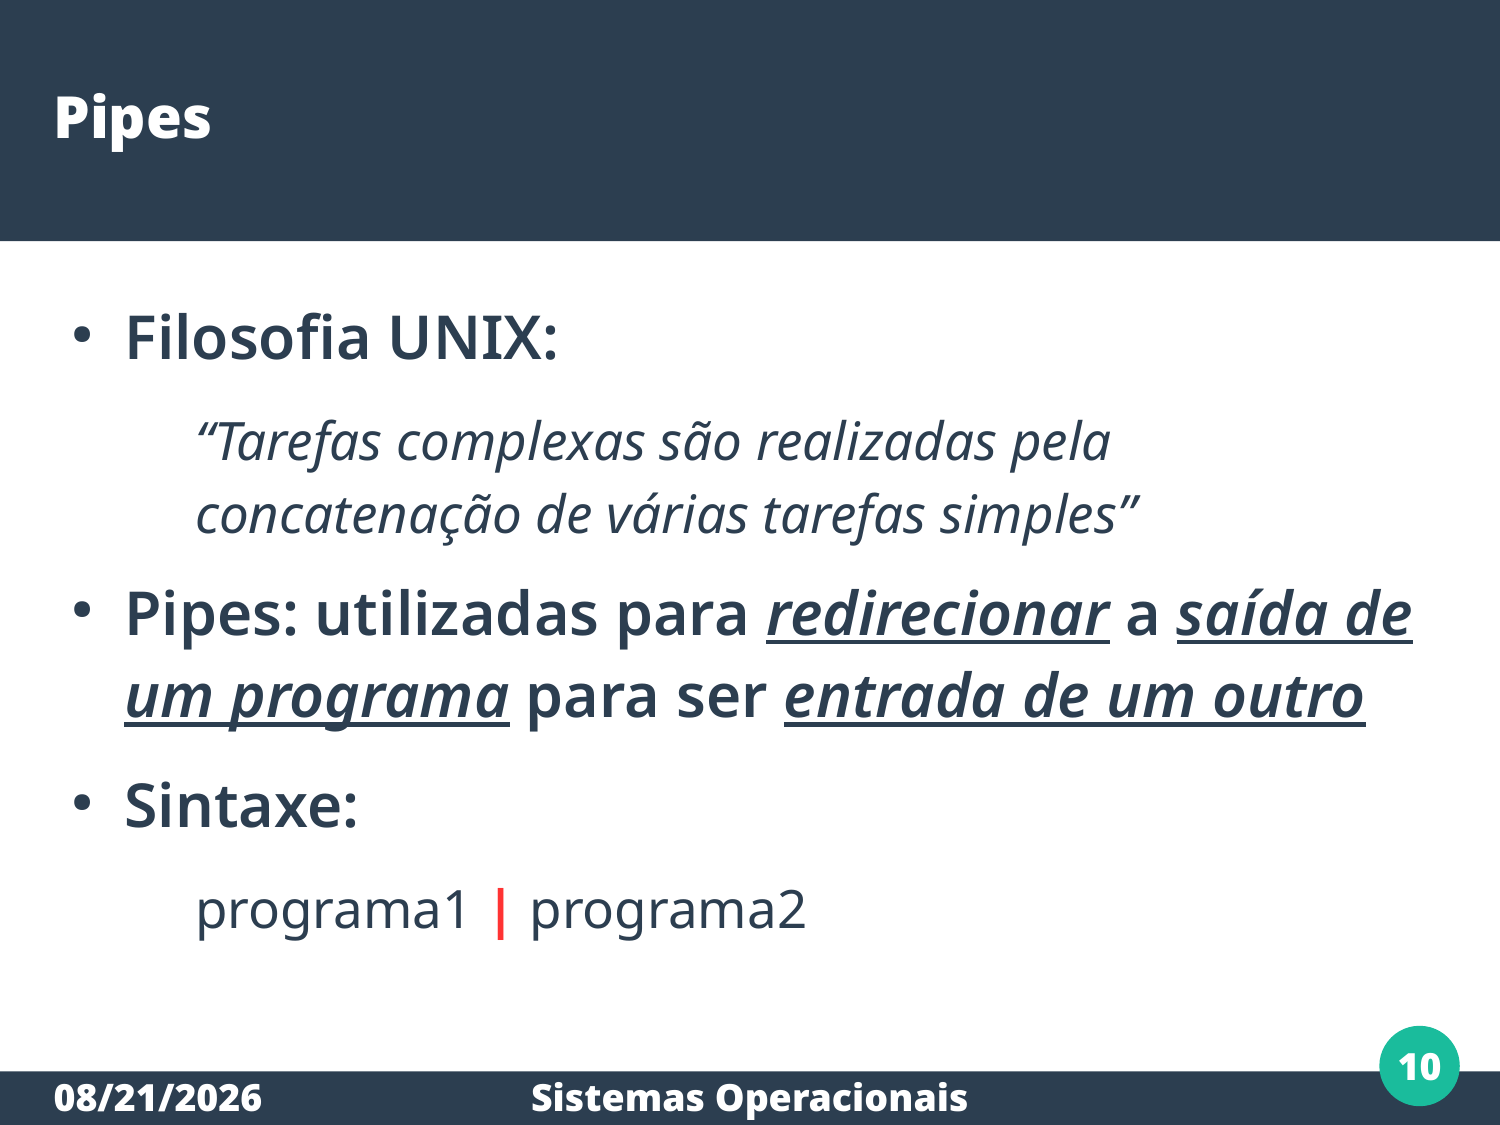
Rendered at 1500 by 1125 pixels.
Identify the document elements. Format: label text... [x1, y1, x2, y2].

list Filosofia UNIX: “Tarefas complexas são realizadas pela concatenação de várias tarefas simples” Pipes: utilizadas para redirecionar a saída de um programa para ser entrada de um outro Sintaxe: programa1 | programa2 [53, 294, 1447, 1045]
title Pipes [53, 44, 1447, 188]
